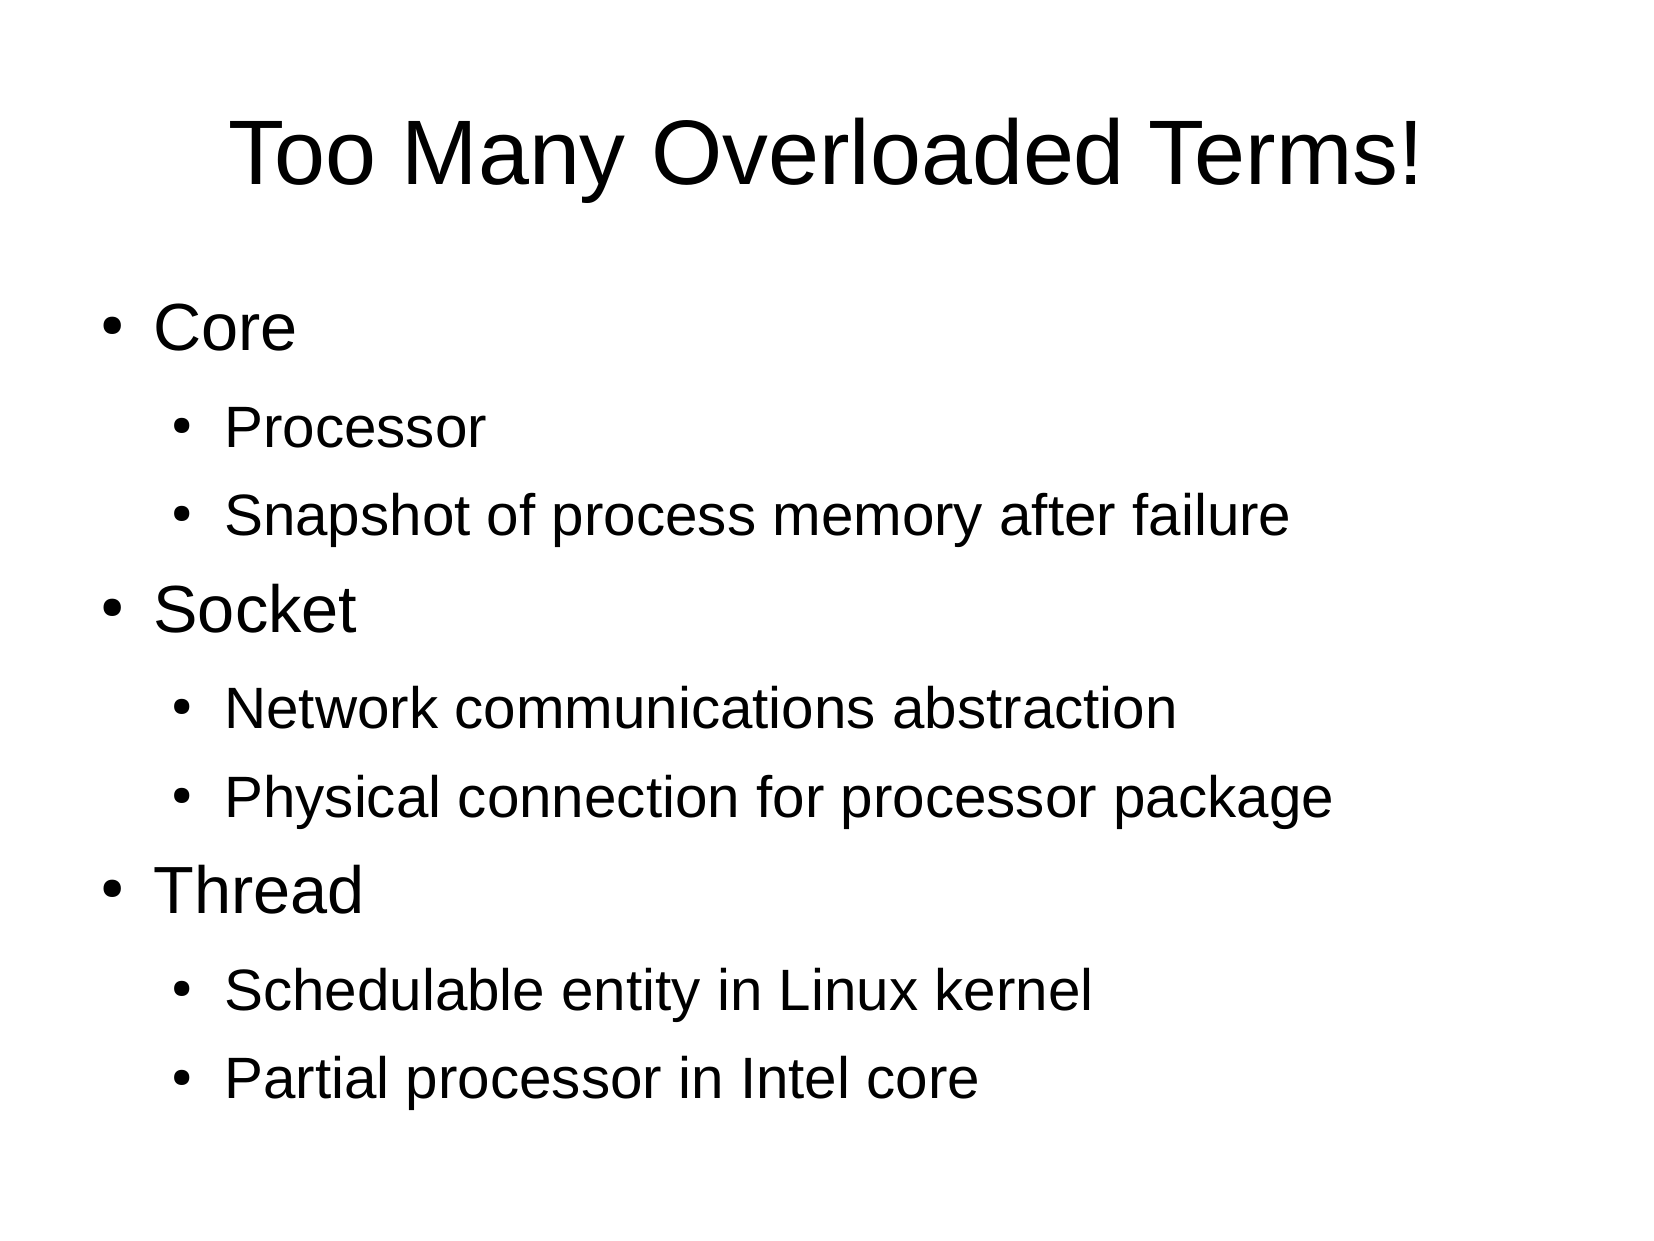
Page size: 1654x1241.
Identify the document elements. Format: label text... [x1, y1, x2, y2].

list Core Processor Snapshot of process memory after failure Socket Network communications abstraction Physical connection for processor package Thread Schedulable entity in Linux kernel Partial processor in Intel core [82, 290, 1571, 1112]
title Too Many Overloaded Terms! [82, 56, 1571, 250]
